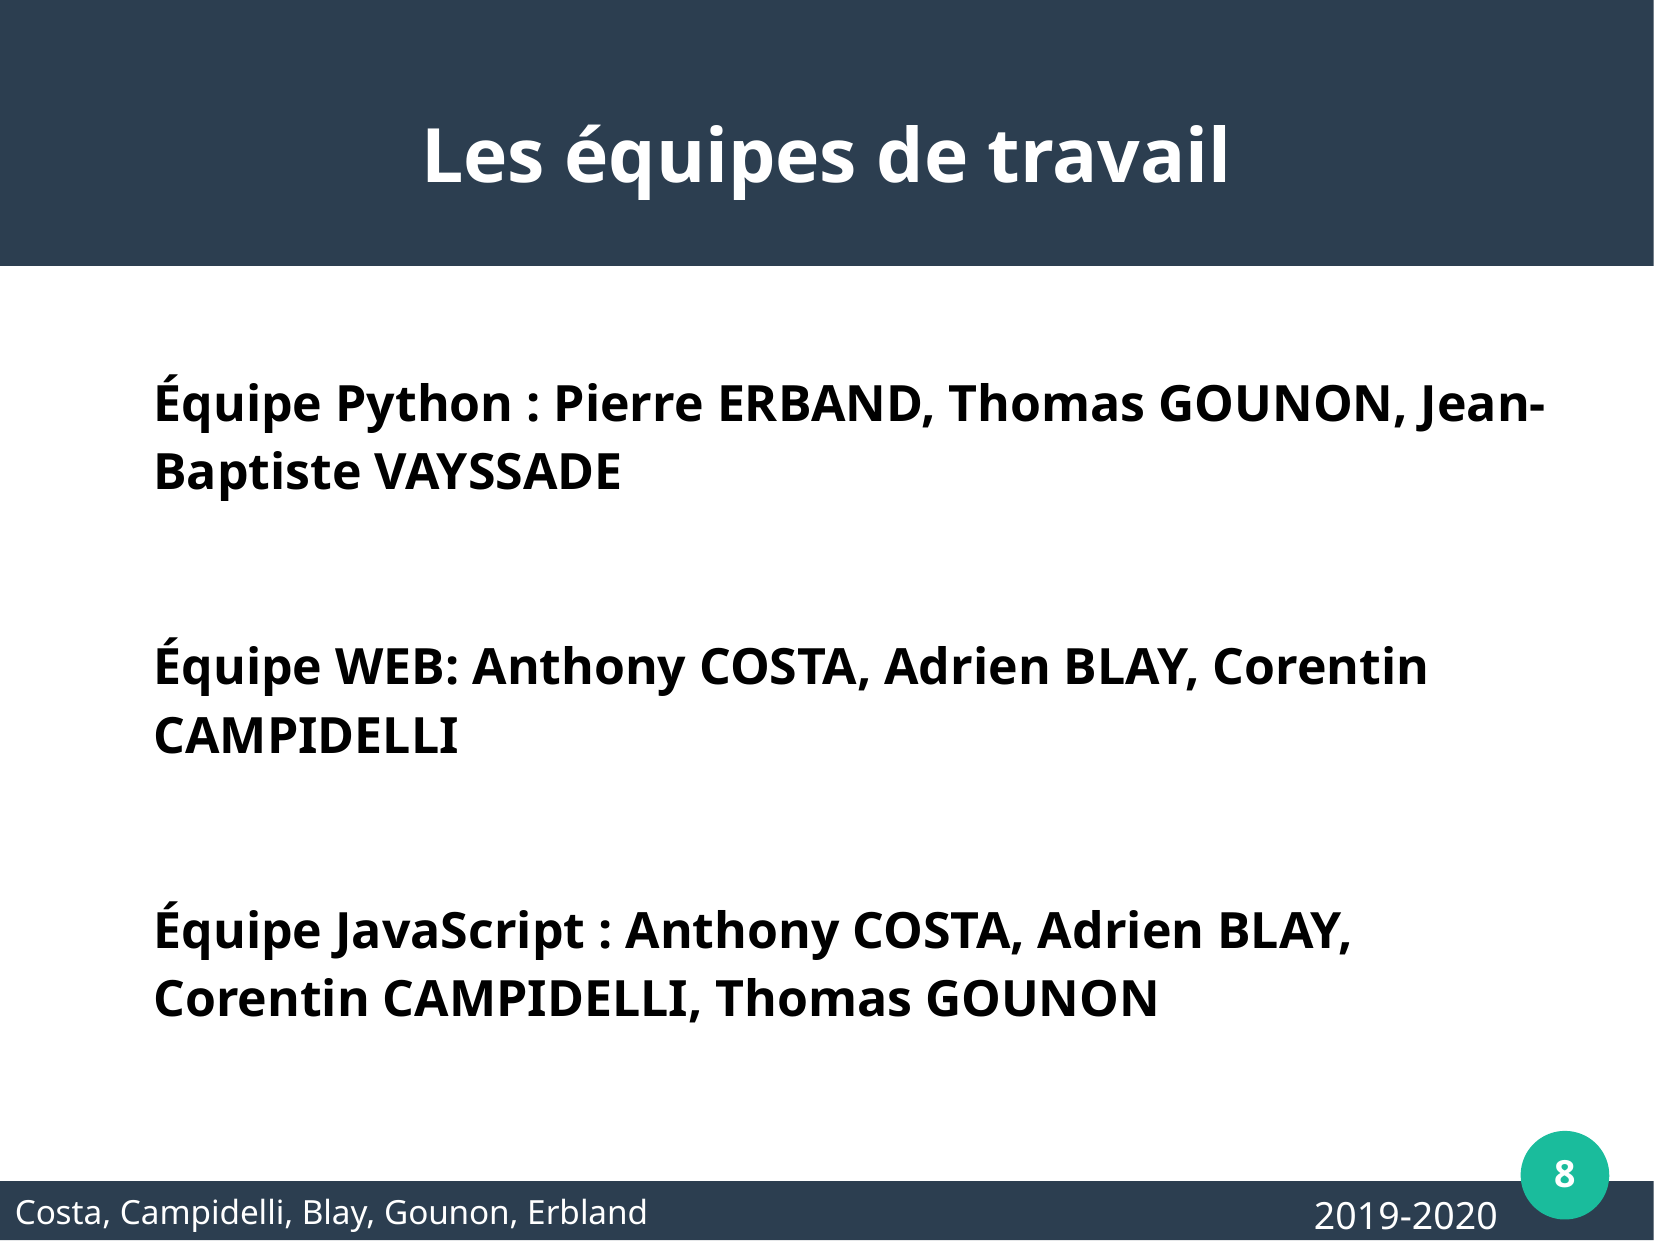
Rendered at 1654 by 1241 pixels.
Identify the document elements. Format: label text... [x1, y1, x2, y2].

title Les équipes de travail [82, 49, 1571, 257]
text_box 2019-2020 [1299, 1181, 1536, 1241]
text_box <numéro> [1505, 1116, 1625, 1181]
text_box Costa, Campidelli, Blay, Gounon, Erbland [0, 1181, 1299, 1241]
list Équipe Python : Pierre ERBAND, Thomas GOUNON, Jean-Baptiste VAYSSADE Équipe WEB: Anthony COSTA, Adrien BLAY, Corentin CAMPIDELLI Équipe JavaScript : Anthony COSTA, Adrien BLAY, Corentin CAMPIDELLI, Thomas GOUNON [82, 367, 1571, 1087]
text_box Costa, Campidelli, Blay, Gounon, Erbland [1536, 1181, 1654, 1241]
